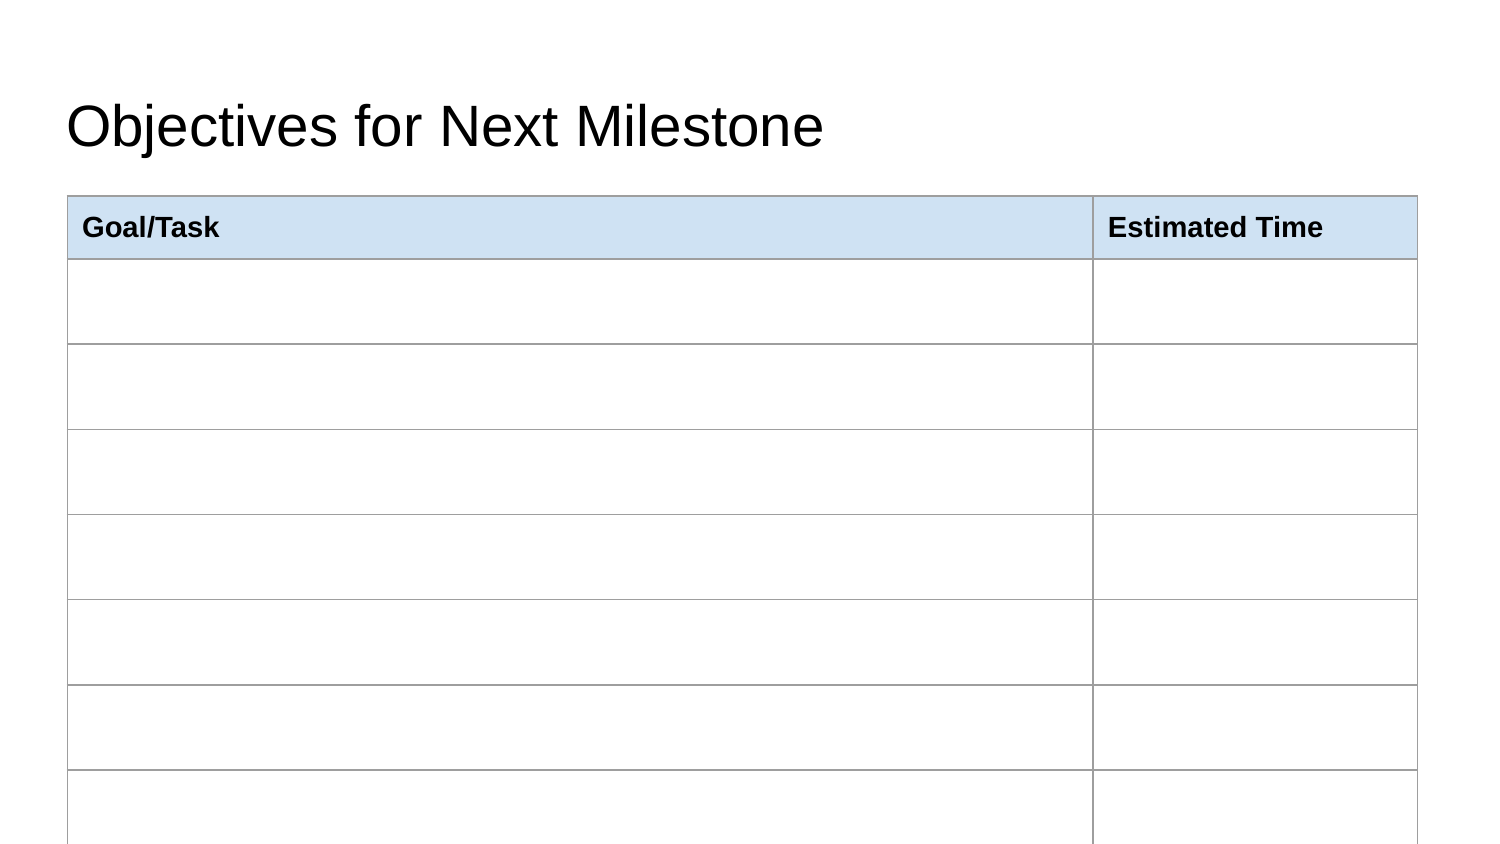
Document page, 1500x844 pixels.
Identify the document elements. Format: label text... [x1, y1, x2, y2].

table_header Estimated Time [1094, 197, 1417, 258]
table_cell [68, 260, 1092, 343]
table_cell [1094, 686, 1417, 769]
table_cell [68, 600, 1092, 684]
title Objectives for Next Milestone [51, 72, 1449, 167]
table_cell [1094, 515, 1417, 599]
table_cell [68, 515, 1092, 599]
table_cell [1094, 771, 1417, 844]
table_cell [68, 430, 1092, 514]
table_header Goal/Task [68, 197, 1092, 258]
table_cell [1094, 430, 1417, 514]
table_cell [68, 686, 1092, 769]
table_cell [1094, 345, 1417, 429]
table_cell [1094, 260, 1417, 343]
table_cell [1094, 600, 1417, 684]
table_cell [68, 771, 1092, 844]
table_cell [68, 345, 1092, 429]
